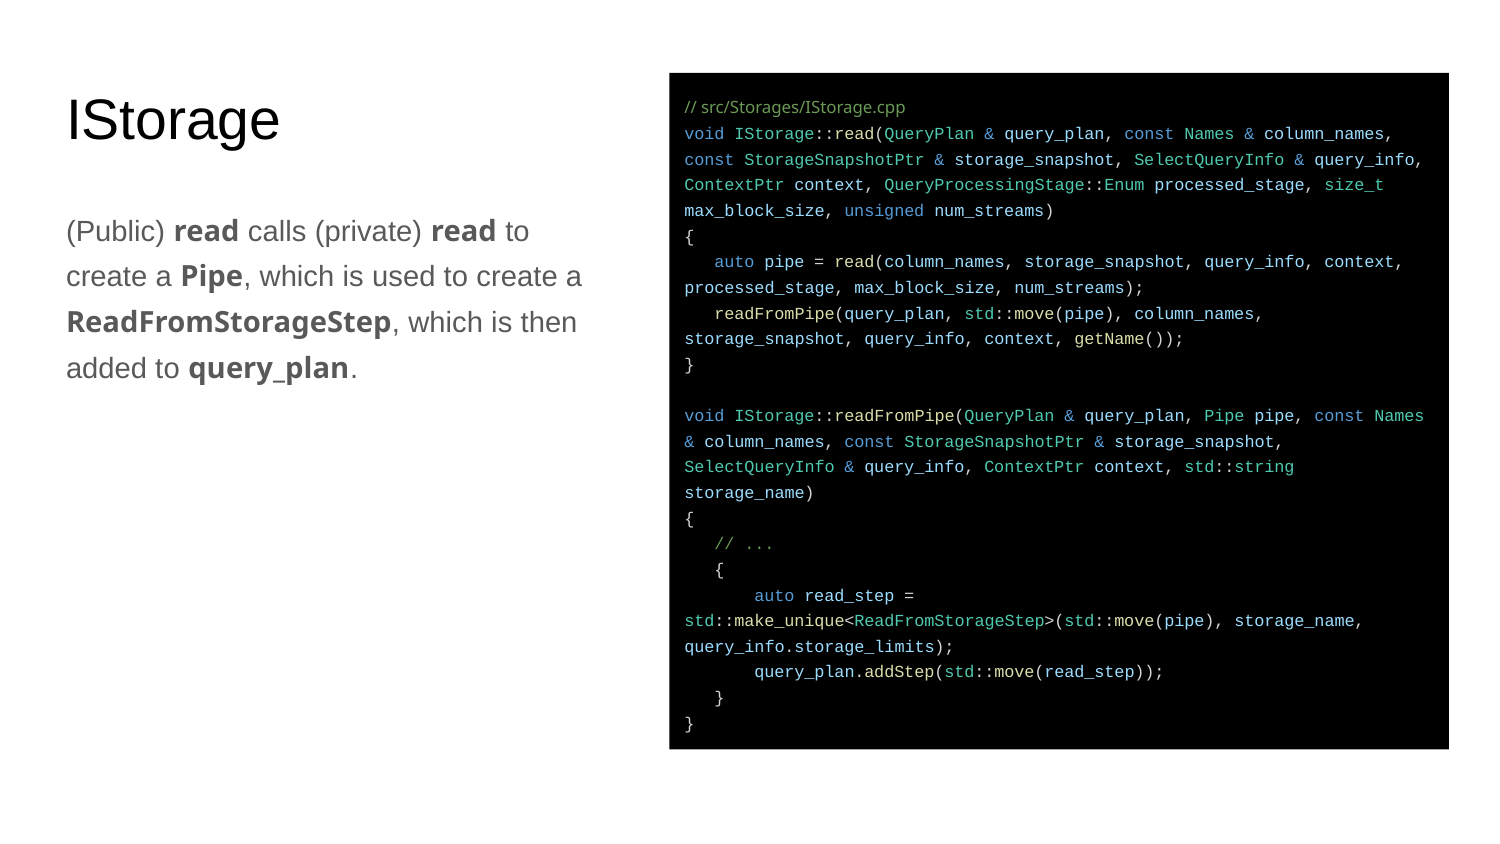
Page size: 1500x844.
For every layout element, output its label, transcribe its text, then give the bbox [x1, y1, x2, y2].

list // src/Storages/IStorage.cpp void IStorage::read(QueryPlan & query_plan, const Names & column_names, const StorageSnapshotPtr & storage_snapshot, SelectQueryInfo & query_info, ContextPtr context, QueryProcessingStage::Enum processed_stage, size_t max_block_size, unsigned num_streams) { auto pipe = read(column_names, storage_snapshot, query_info, context, processed_stage, max_block_size, num_streams); readFromPipe(query_plan, std::move(pipe), column_names, storage_snapshot, query_info, context, getName()); } void IStorage::readFromPipe(QueryPlan & query_plan, Pipe pipe, const Names & column_names, const StorageSnapshotPtr & storage_snapshot, SelectQueryInfo & query_info, ContextPtr context, std::string storage_name) { // ... { auto read_step = std::make_unique<ReadFromStorageStep>(std::move(pipe), storage_name, query_info.storage_limits); query_plan.addStep(std::move(read_step)); } } [669, 72, 1449, 750]
title IStorage [51, 72, 669, 167]
list (Public) read calls (private) read to create a Pipe, which is used to create a ReadFromStorageStep, which is then added to query_plan. [51, 189, 603, 750]
